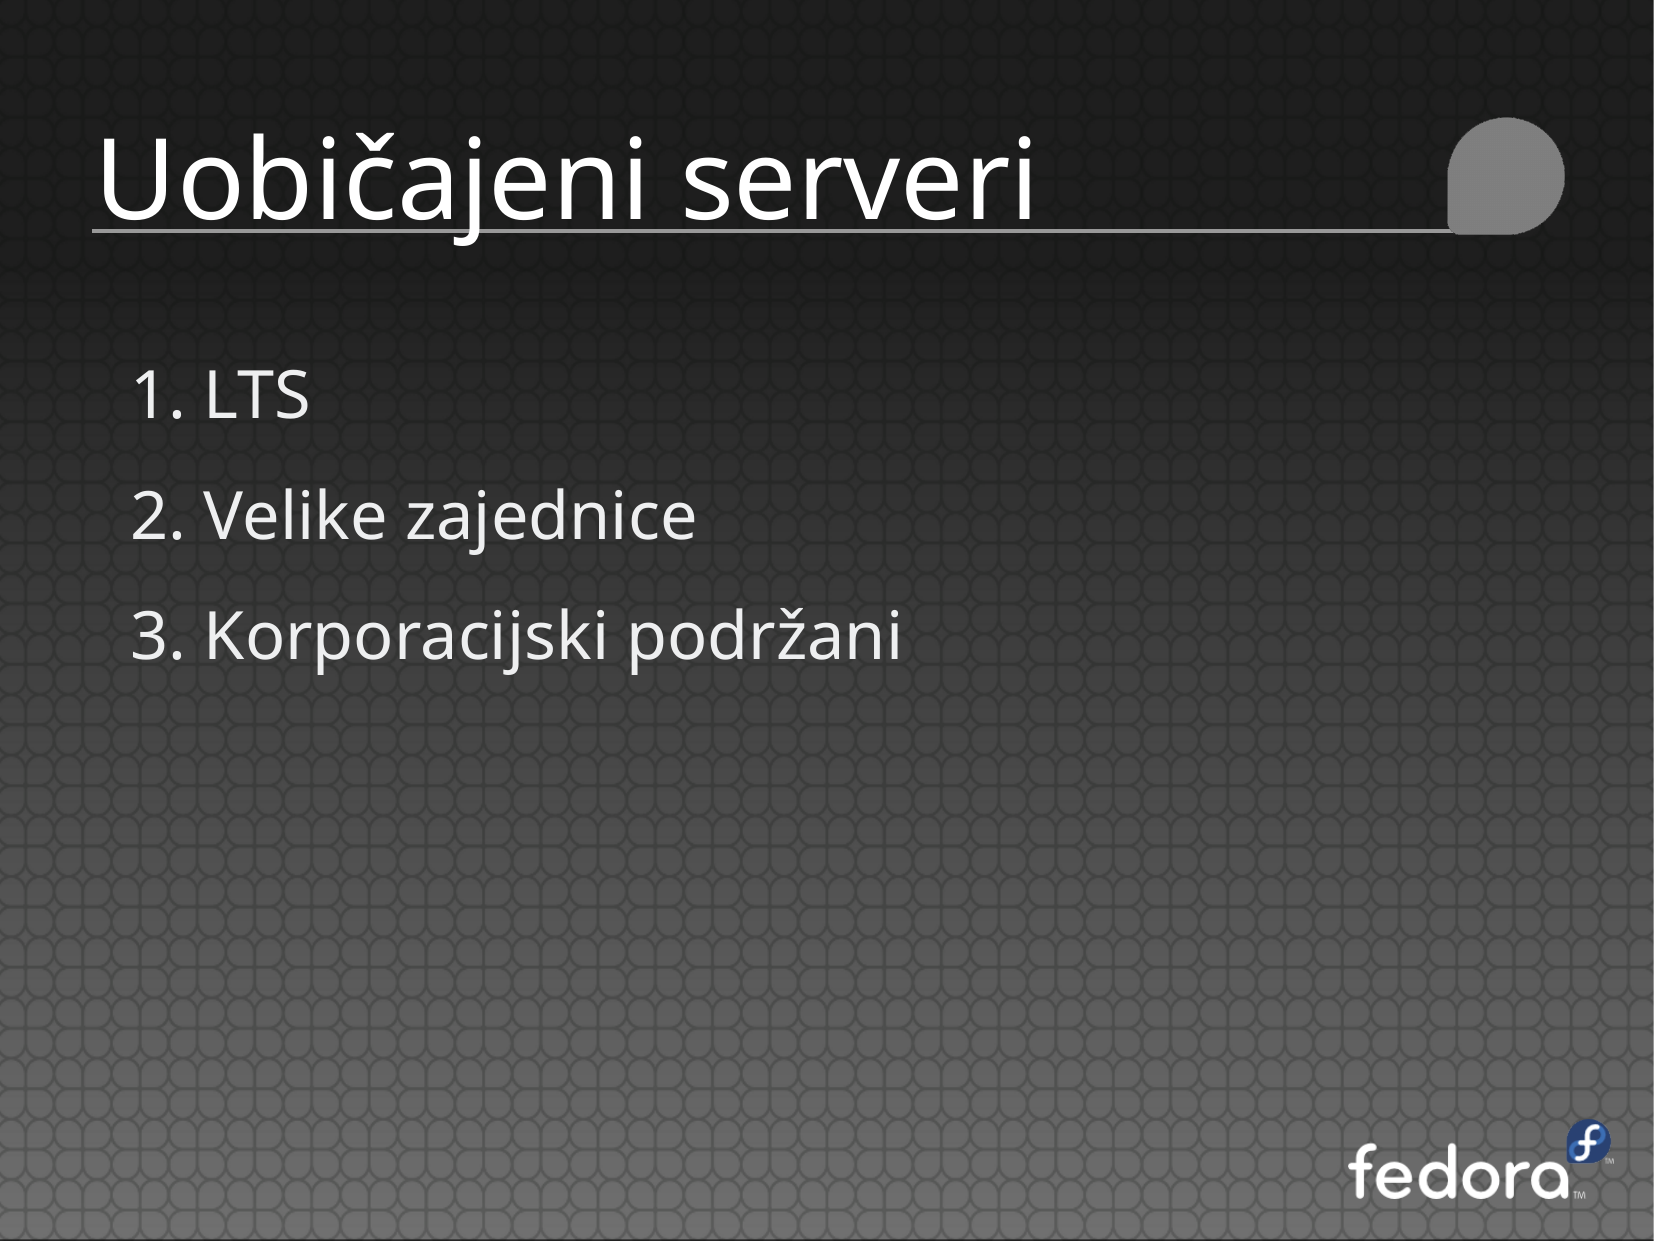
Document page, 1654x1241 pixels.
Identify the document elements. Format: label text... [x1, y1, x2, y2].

title Uobičajeni serveri [94, 100, 1426, 251]
list LTS Velike zajednice Korporacijski podržani [112, 227, 1501, 1163]
picture [0, 0, 1654, 1241]
